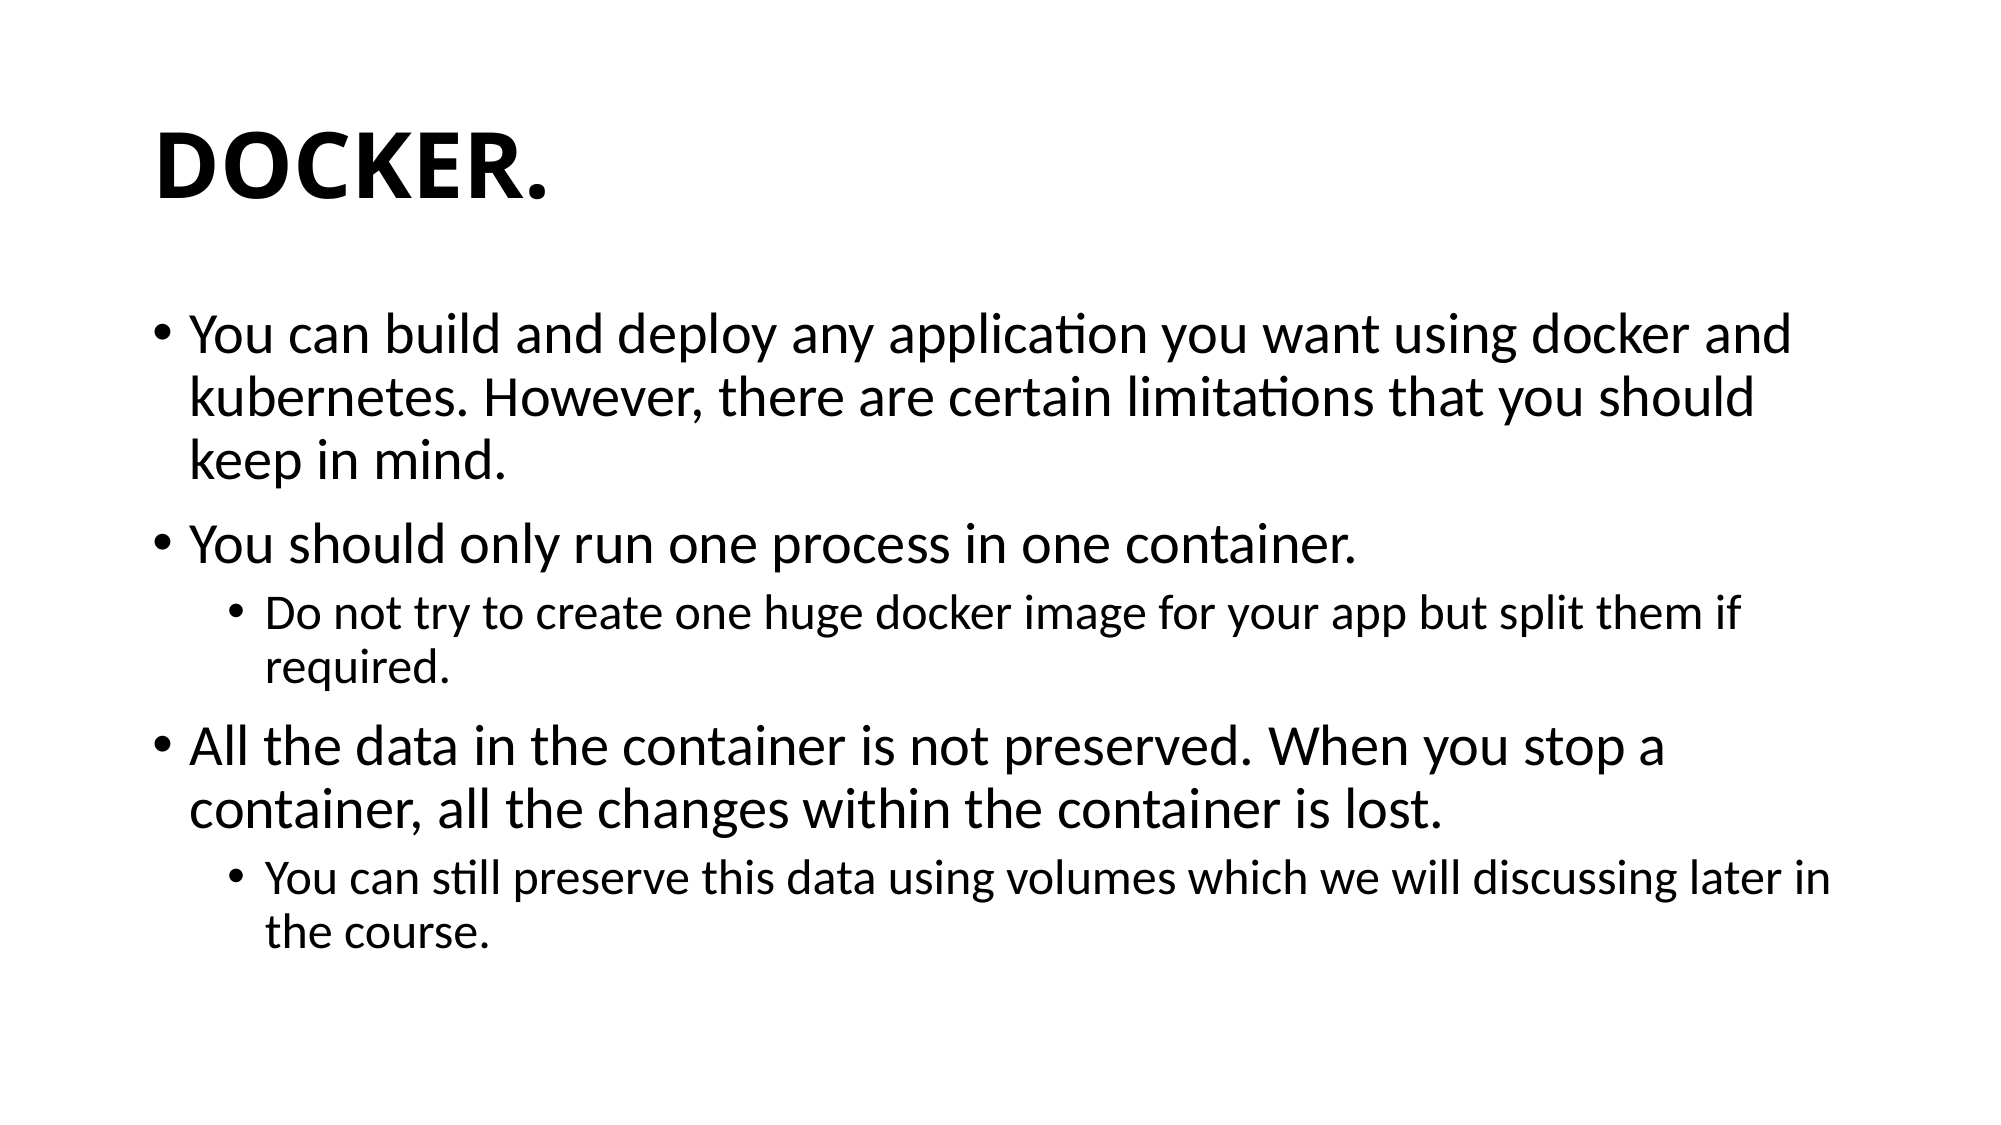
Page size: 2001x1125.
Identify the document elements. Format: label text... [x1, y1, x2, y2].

title DOCKER. [137, 59, 1863, 278]
list You can build and deploy any application you want using docker and kubernetes. However, there are certain limitations that you should keep in mind. You should only run one process in one container. Do not try to create one huge docker image for your app but split them if required. All the data in the container is not preserved. When you stop a container, all the changes within the container is lost. You can still preserve this data using volumes which we will discussing later in the course. [137, 295, 1863, 1010]
